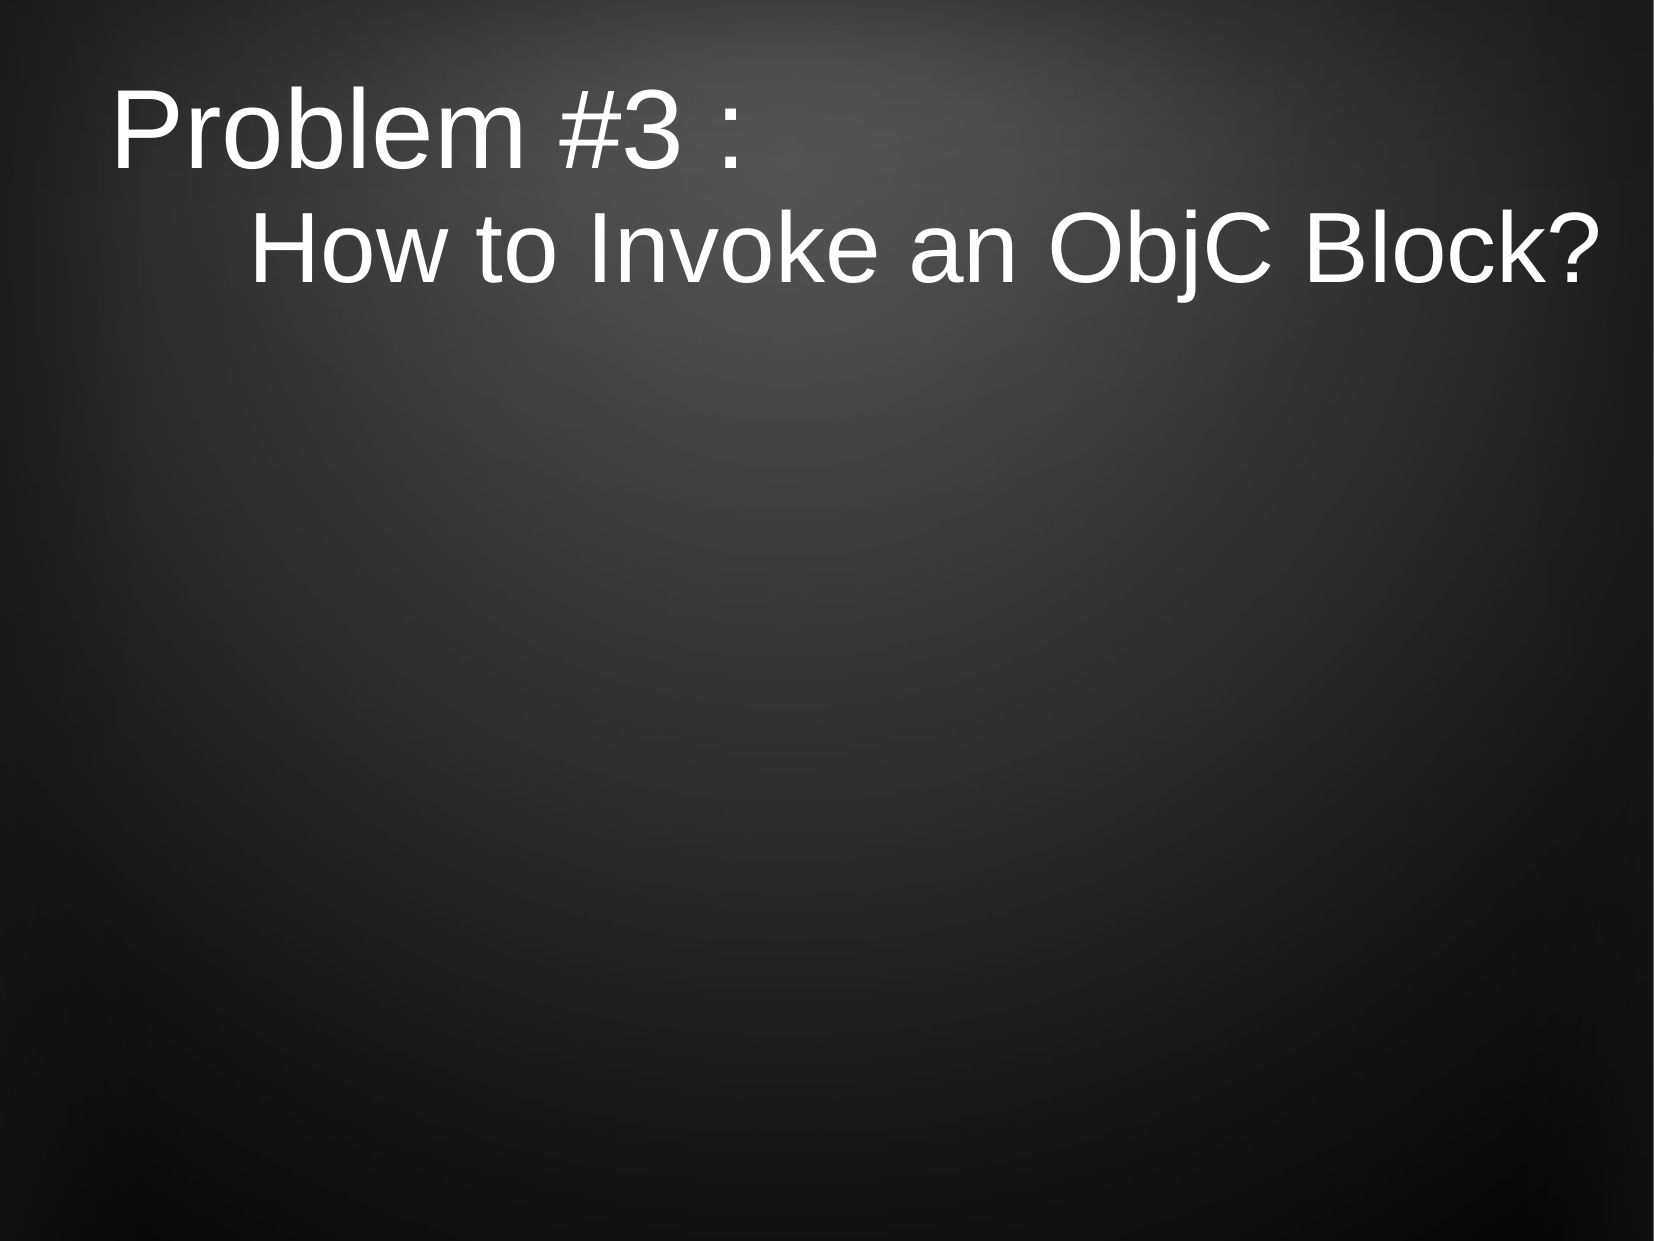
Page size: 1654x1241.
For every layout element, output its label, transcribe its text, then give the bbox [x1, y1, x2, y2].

text_box Problem #3 : How to Invoke an ObjC Block? [94, 59, 1619, 312]
picture [0, 0, 1654, 1241]
